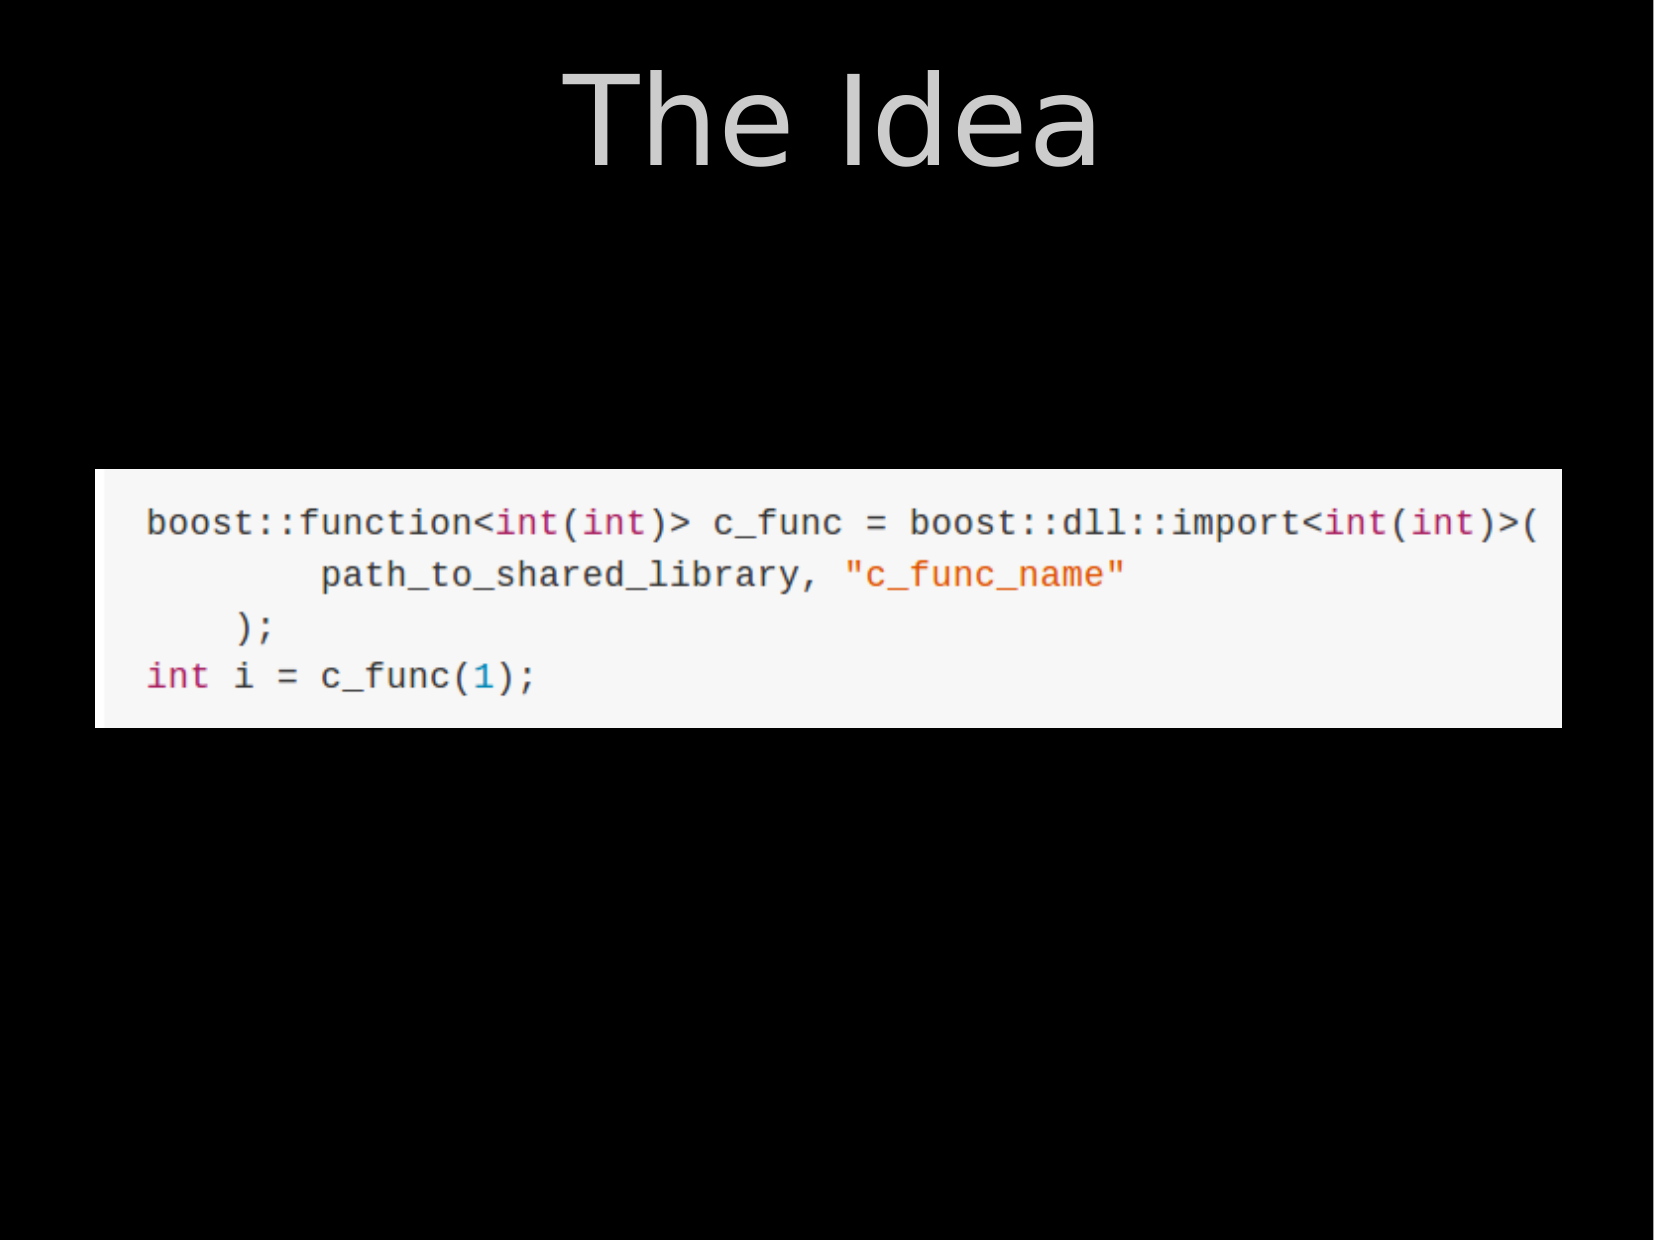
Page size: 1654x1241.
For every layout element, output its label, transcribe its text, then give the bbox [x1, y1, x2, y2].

picture [95, 469, 1562, 728]
title The Idea [90, 45, 1579, 200]
